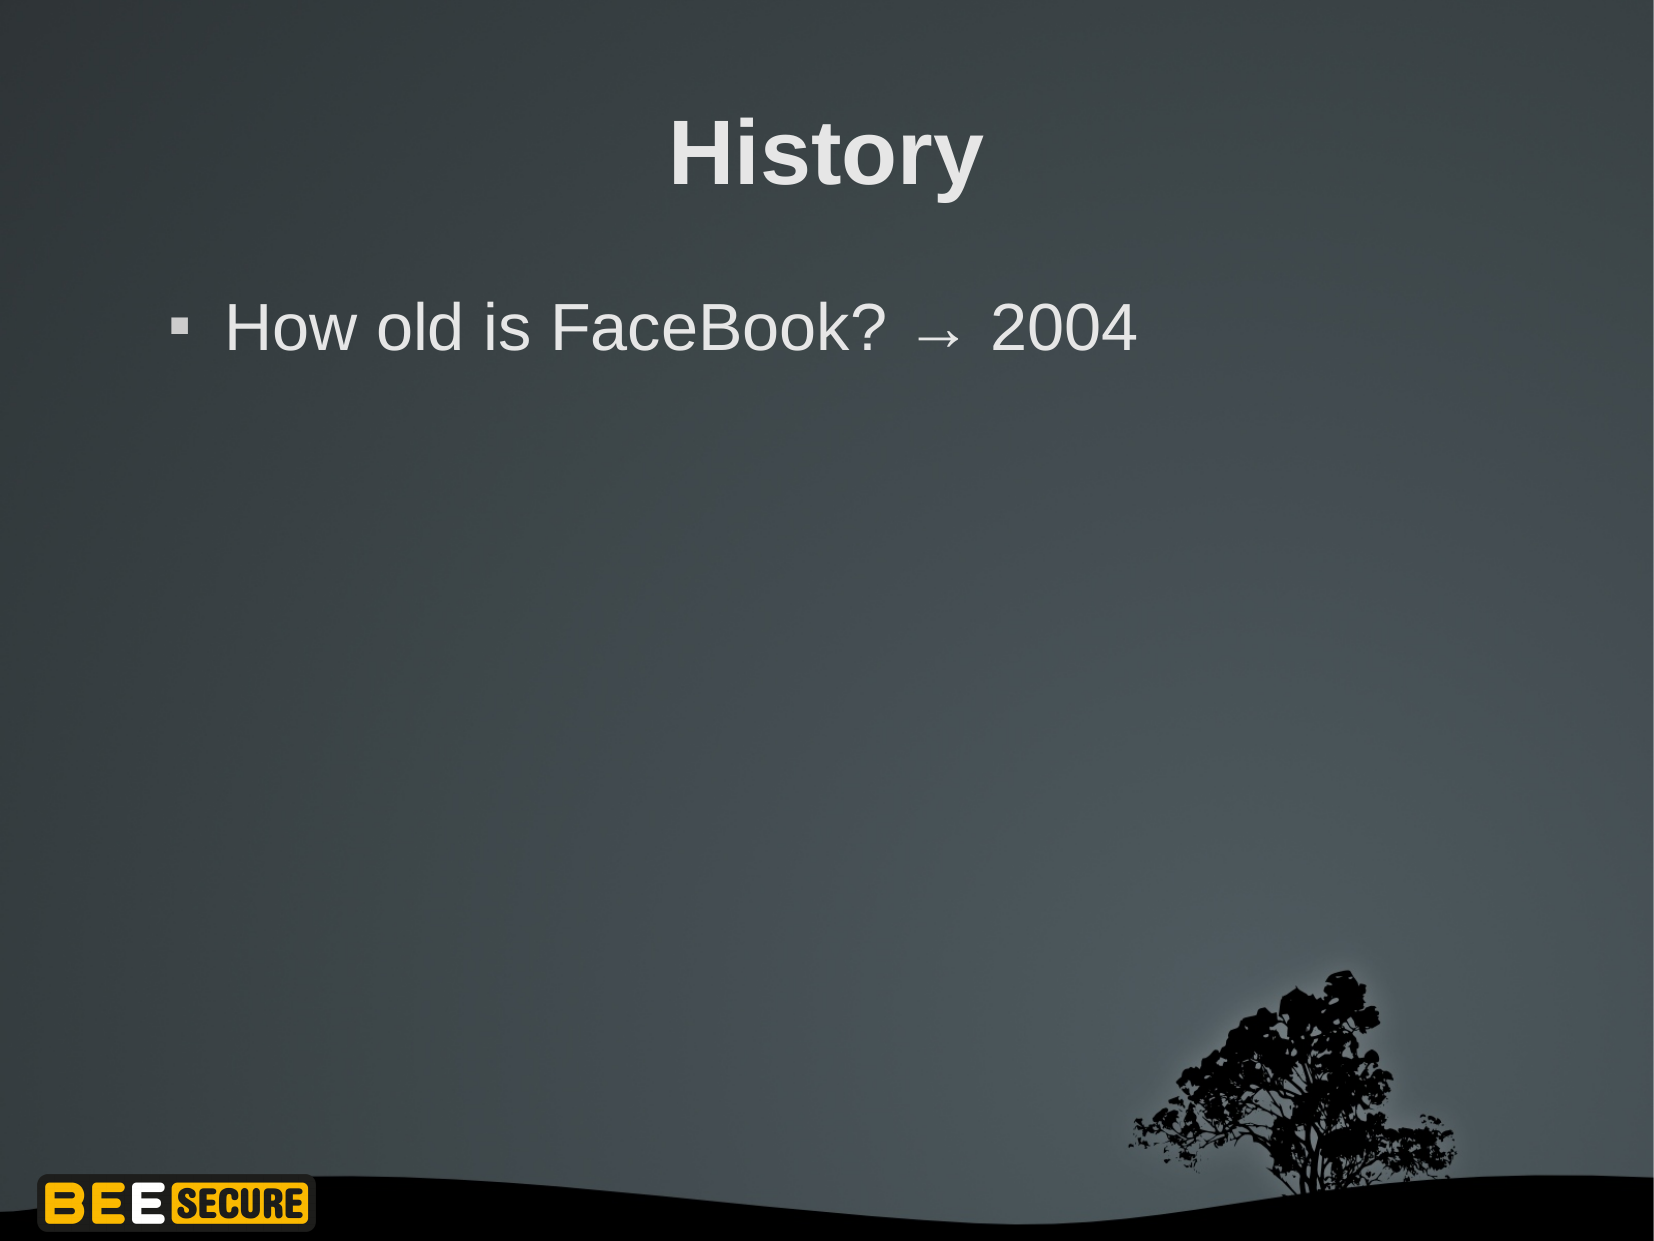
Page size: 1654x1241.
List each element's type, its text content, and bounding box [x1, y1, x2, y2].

title History [82, 49, 1571, 257]
list How old is FaceBook? → 2004 [82, 290, 1571, 1109]
picture [0, 0, 1654, 1241]
